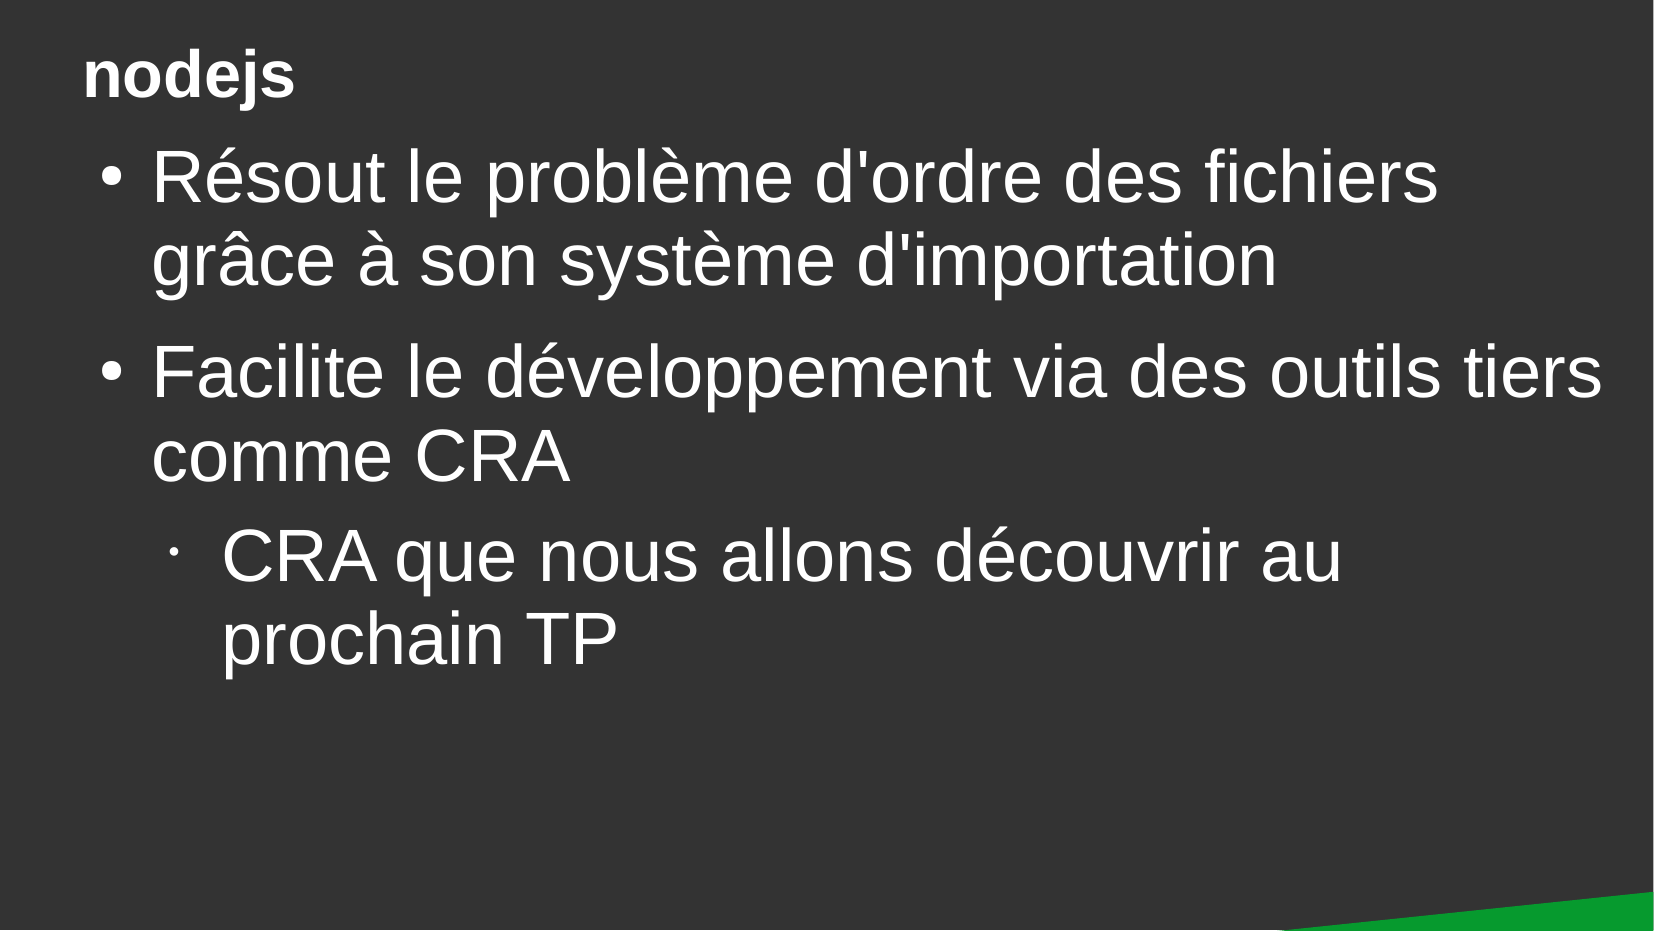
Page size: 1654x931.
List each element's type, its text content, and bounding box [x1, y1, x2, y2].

text_box [1277, 891, 1654, 931]
title nodejs [82, 37, 1571, 114]
list Résout le problème d'ordre des fichiers grâce à son système d'importation Facilite le développement via des outils tiers comme CRA CRA que nous allons découvrir au prochain TP [80, 135, 1619, 686]
